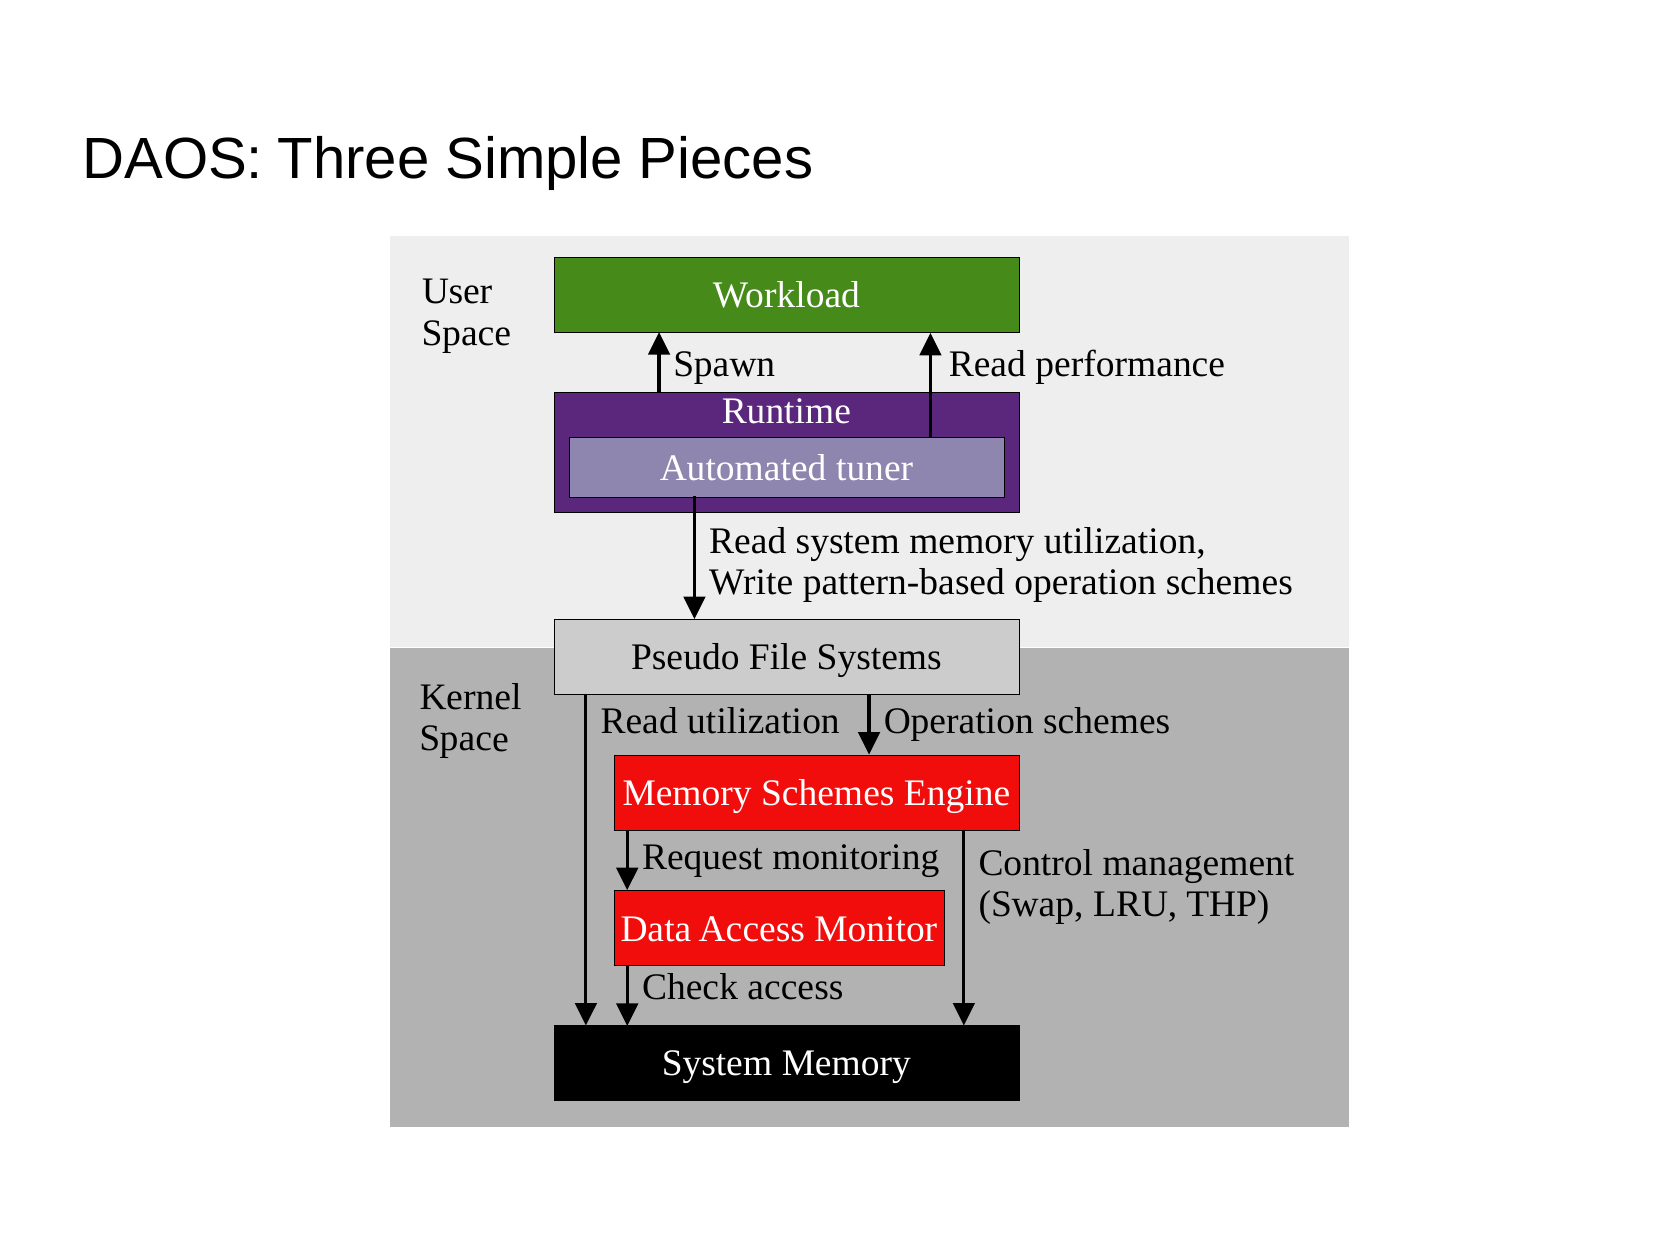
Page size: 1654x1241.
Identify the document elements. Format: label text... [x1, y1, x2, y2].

text_box [389, 235, 1350, 1128]
text_box Workload [554, 257, 1020, 333]
text_box Control management (Swap, LRU, THP) [963, 834, 1320, 933]
text_box Check access [627, 958, 958, 1018]
text_box System Memory [554, 1025, 1020, 1101]
text_box Automated tuner [569, 437, 1005, 498]
text_box Spawn [658, 335, 795, 393]
text_box Data Access Monitor [614, 890, 945, 966]
text_box Request monitoring [627, 831, 958, 888]
title DAOS: Three Simple Pieces [82, 108, 1571, 210]
text_box Runtime [554, 392, 929, 513]
text_box Operation schemes [869, 693, 1200, 753]
text_box Kernel Space [404, 668, 570, 768]
text_box User Space [406, 262, 675, 363]
text_box Runtime [696, 392, 1020, 512]
text_box Memory Schemes Engine [614, 755, 1020, 831]
text_box Pseudo File Systems [554, 619, 1020, 695]
text_box Read utilization [585, 692, 916, 752]
text_box Read performance [934, 335, 1260, 434]
text_box Read system memory utilization, Write pattern-based operation schemes [694, 512, 1310, 652]
